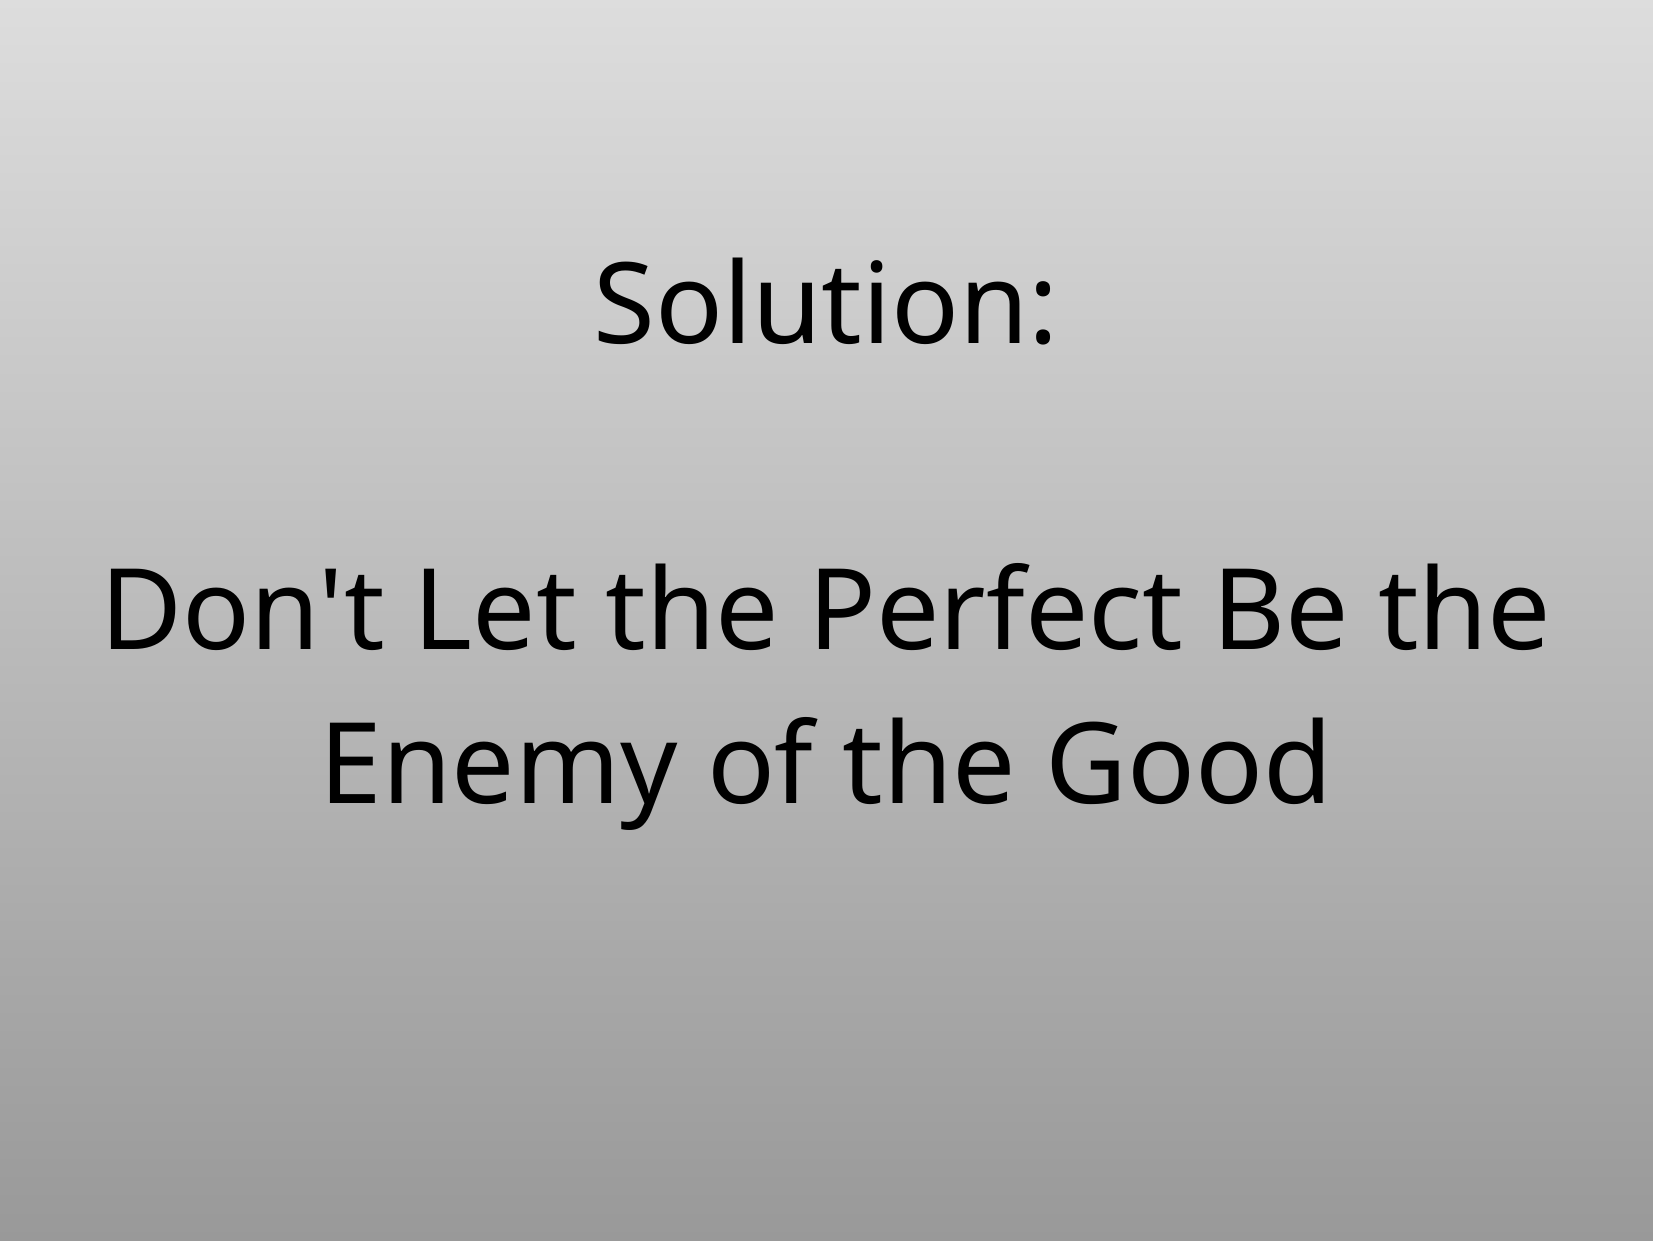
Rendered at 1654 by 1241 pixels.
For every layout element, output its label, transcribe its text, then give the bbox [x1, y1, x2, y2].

subtitle Solution: Don't Let the Perfect Be the Enemy of the Good [82, 49, 1571, 1010]
